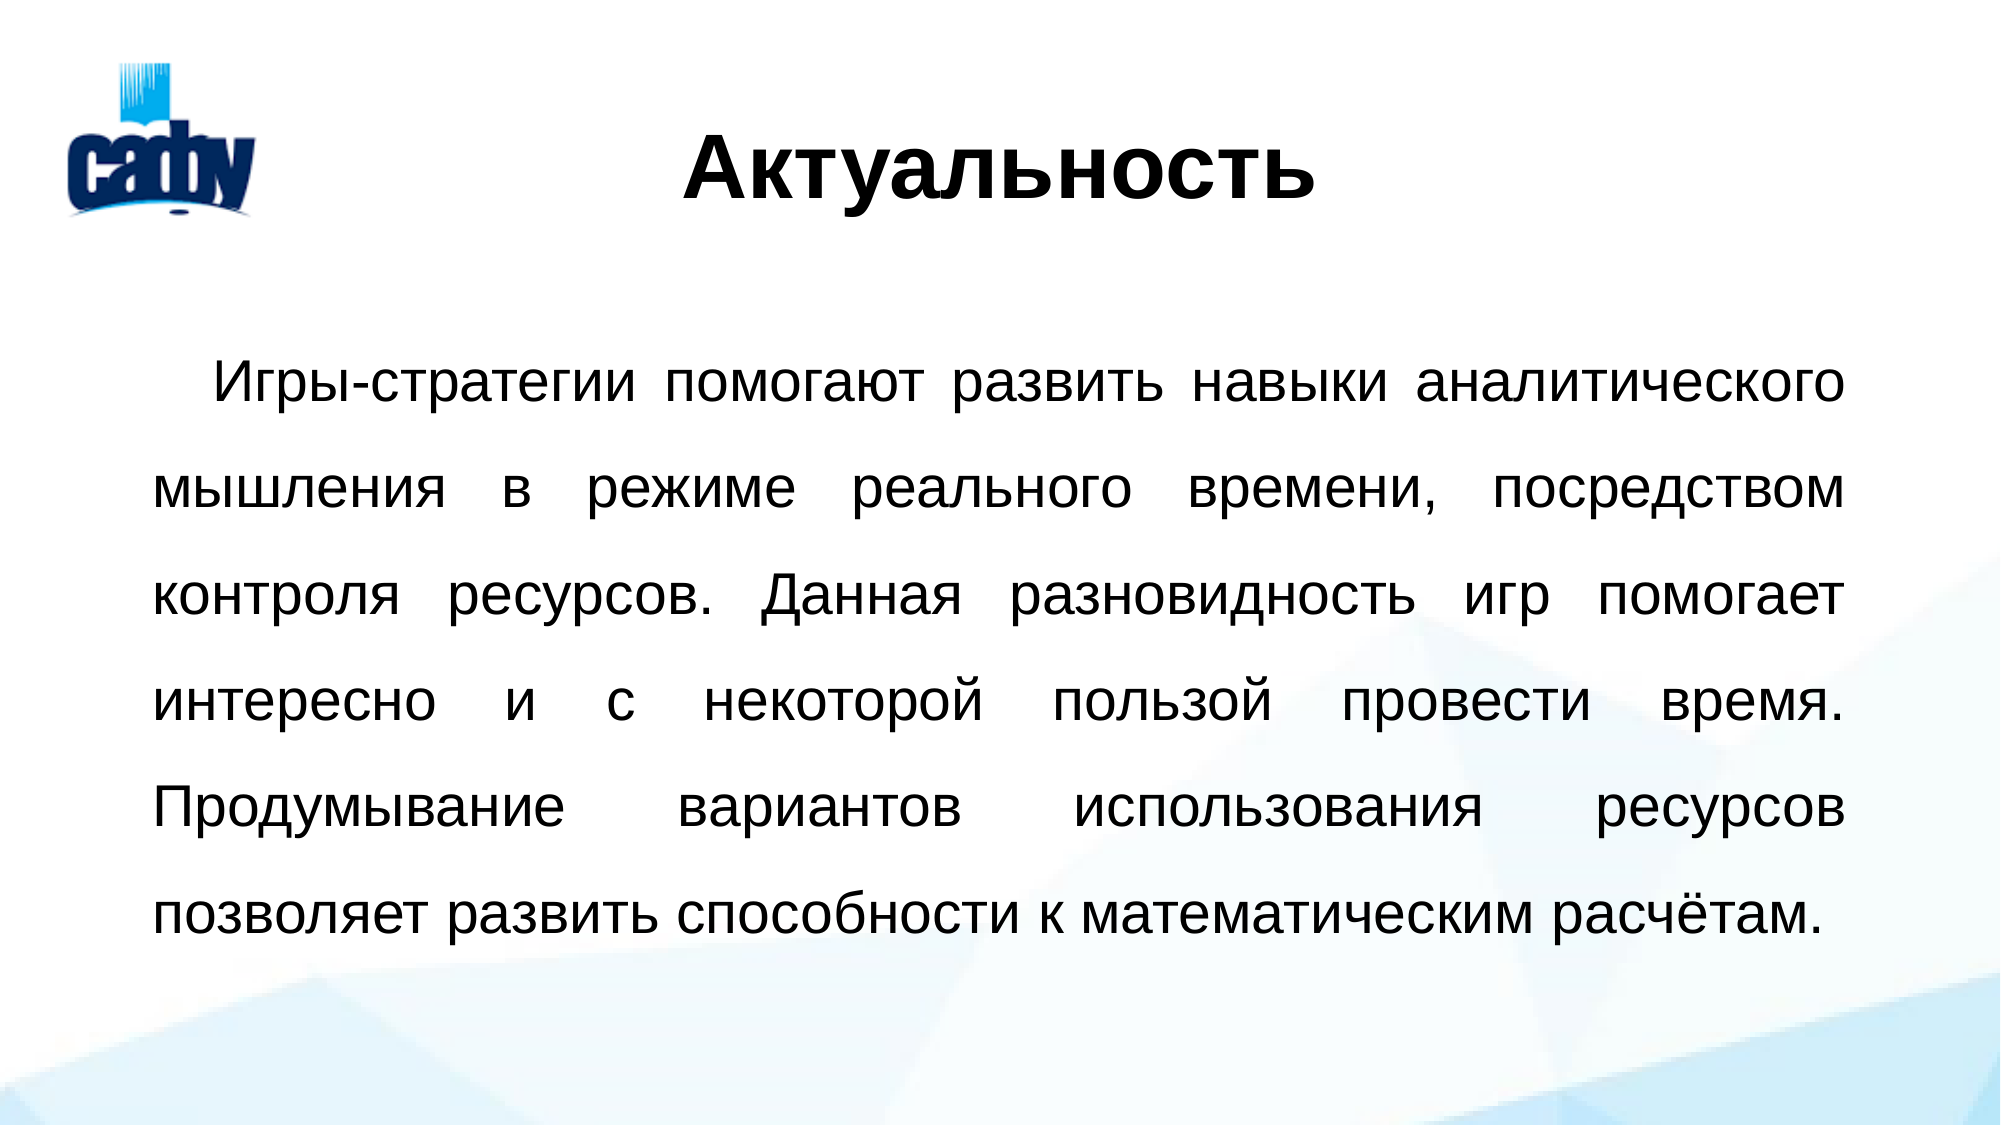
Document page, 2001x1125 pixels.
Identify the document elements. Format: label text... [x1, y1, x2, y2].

title Актуальность [137, 59, 1863, 278]
picture [0, 0, 2001, 1125]
list Игры-стратегии помогают развить навыки аналитического мышления в режиме реального времени, посредством контроля ресурсов. Данная разновидность игр помогает интересно и с некоторой пользой провести время. Продумывание вариантов использования ресурсов позволяет развить способности к математическим расчётам. [137, 299, 1863, 1014]
